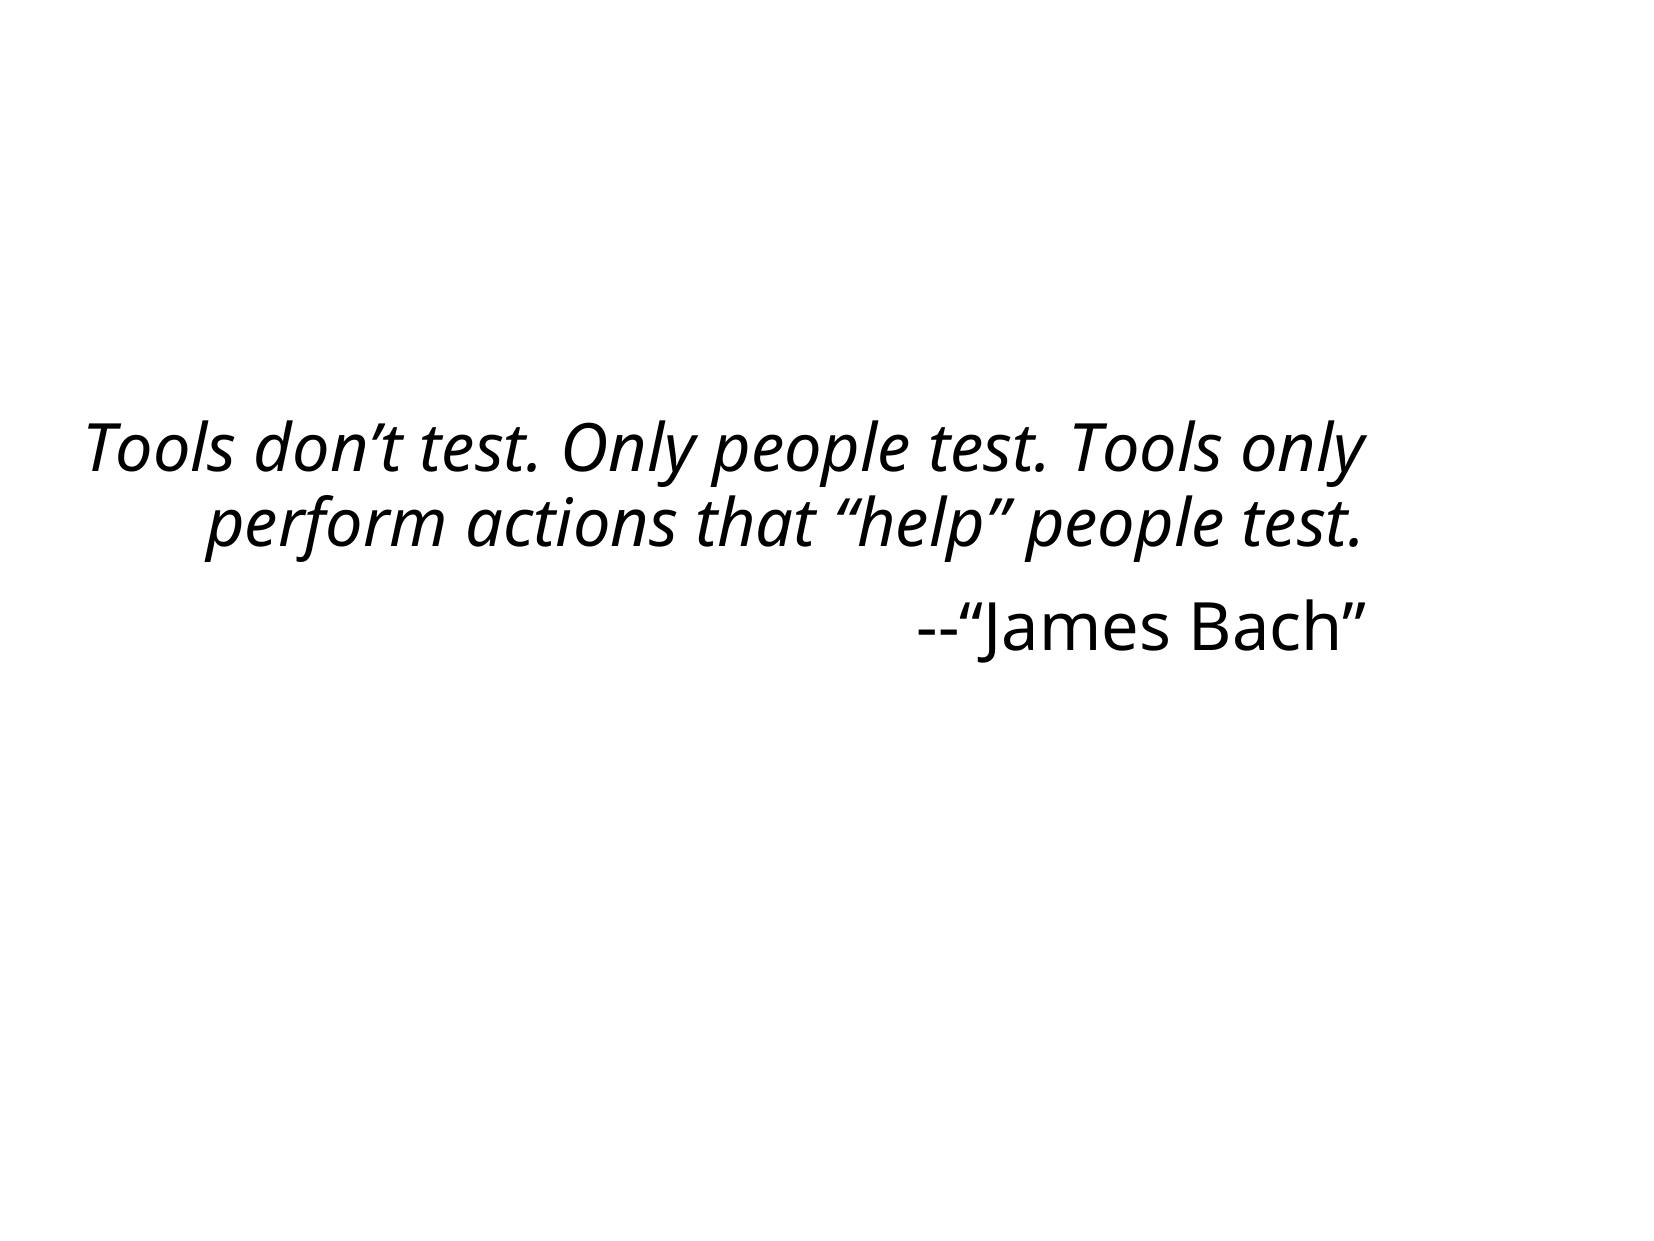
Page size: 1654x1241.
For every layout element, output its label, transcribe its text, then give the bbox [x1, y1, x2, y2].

list Tools don’t test. Only people test. Tools only perform actions that “help” people test. --“James Bach” [82, 407, 1571, 1109]
